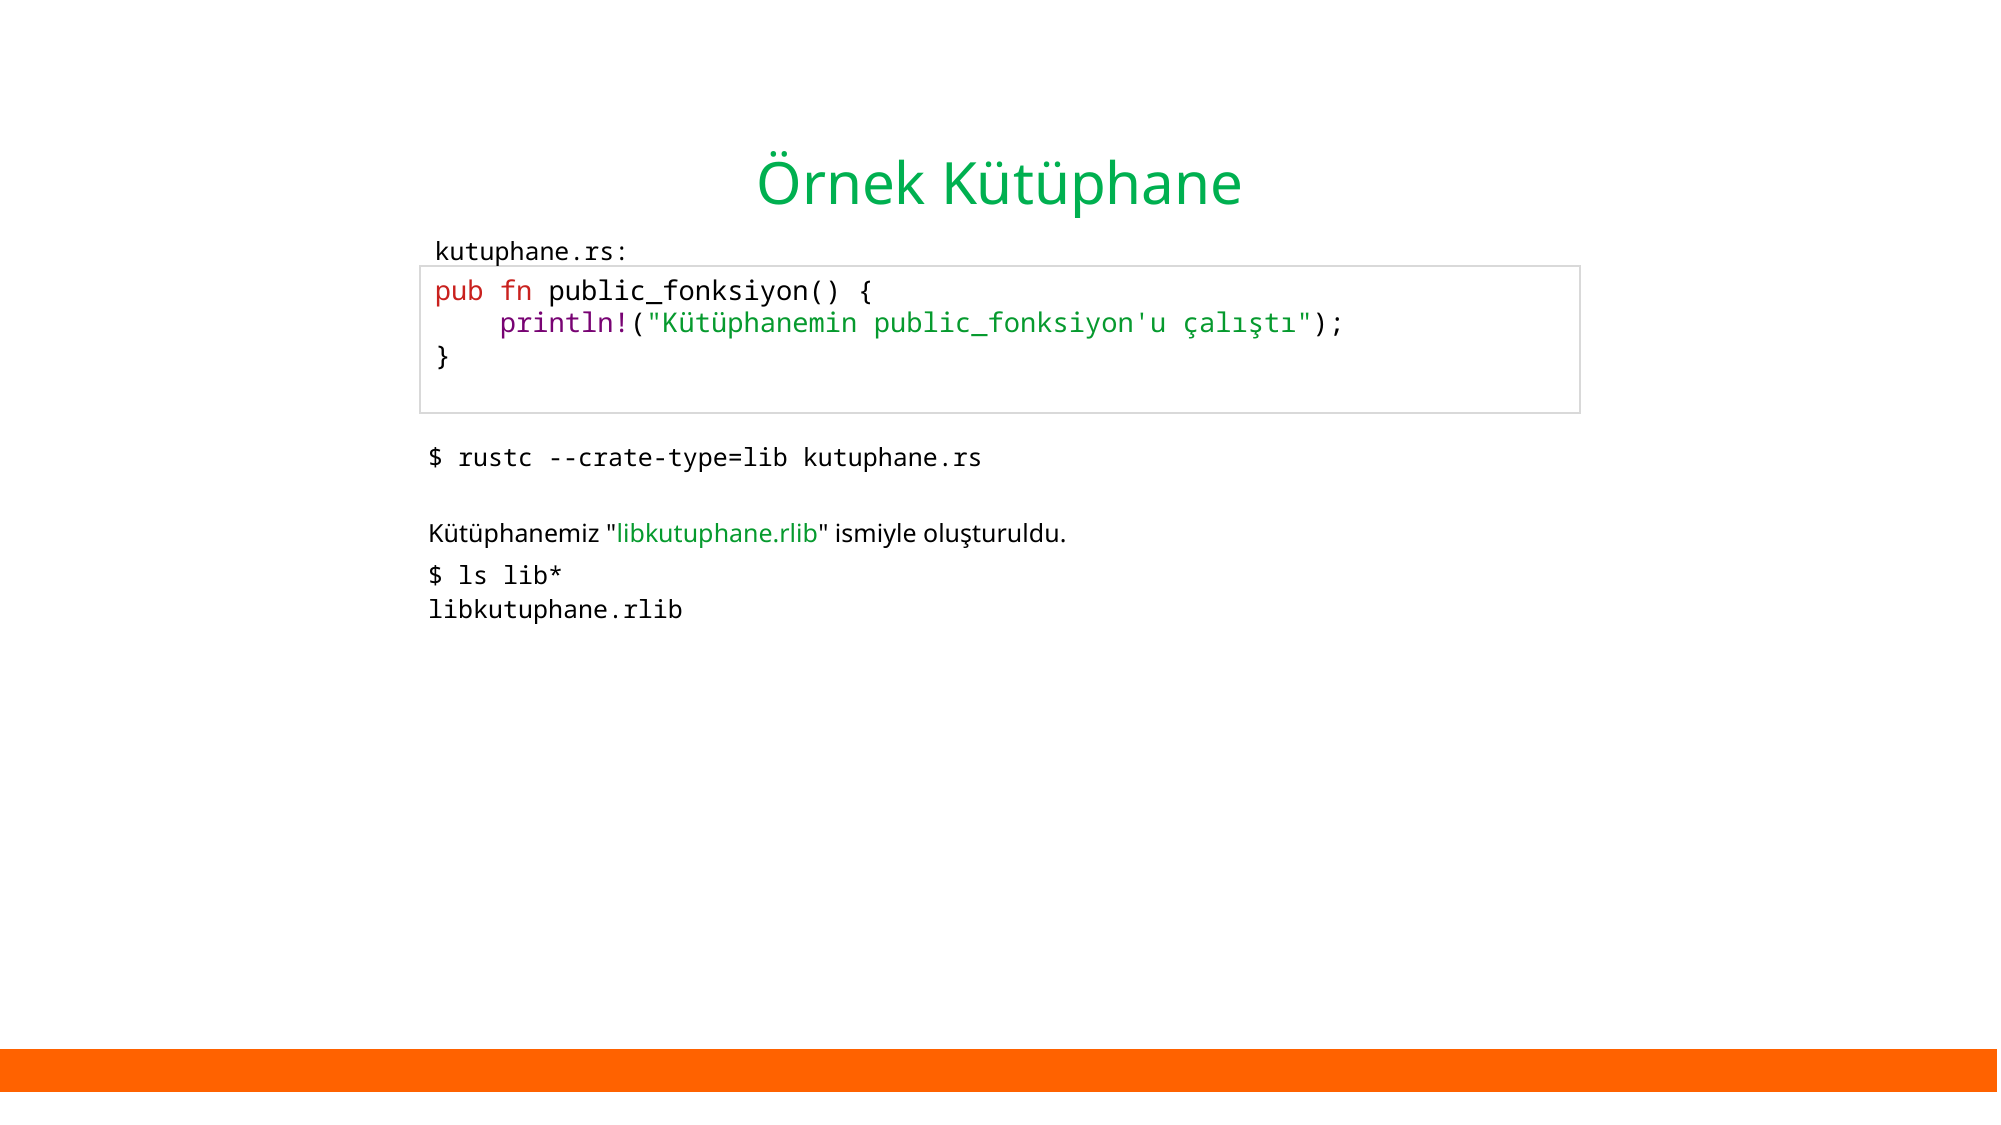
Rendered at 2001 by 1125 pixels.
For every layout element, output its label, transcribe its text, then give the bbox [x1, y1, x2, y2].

text_box kutuphane.rs: [419, 225, 612, 266]
text_box Kütüphanemiz "libkutuphane.rlib" ismiyle oluşturuldu. [413, 507, 1063, 551]
text_box $ ls lib* libkutuphane.rlib [413, 550, 656, 616]
text_box $ rustc --crate-type=lib kutuphane.rs [413, 432, 906, 473]
text_box [0, 1049, 1997, 1092]
text_box pub fn public_fonksiyon() { println!("Kütüphanemin public_fonksiyon'u çalıştı"); } [419, 265, 1581, 414]
list Örnek Kütüphane [420, 146, 1580, 237]
